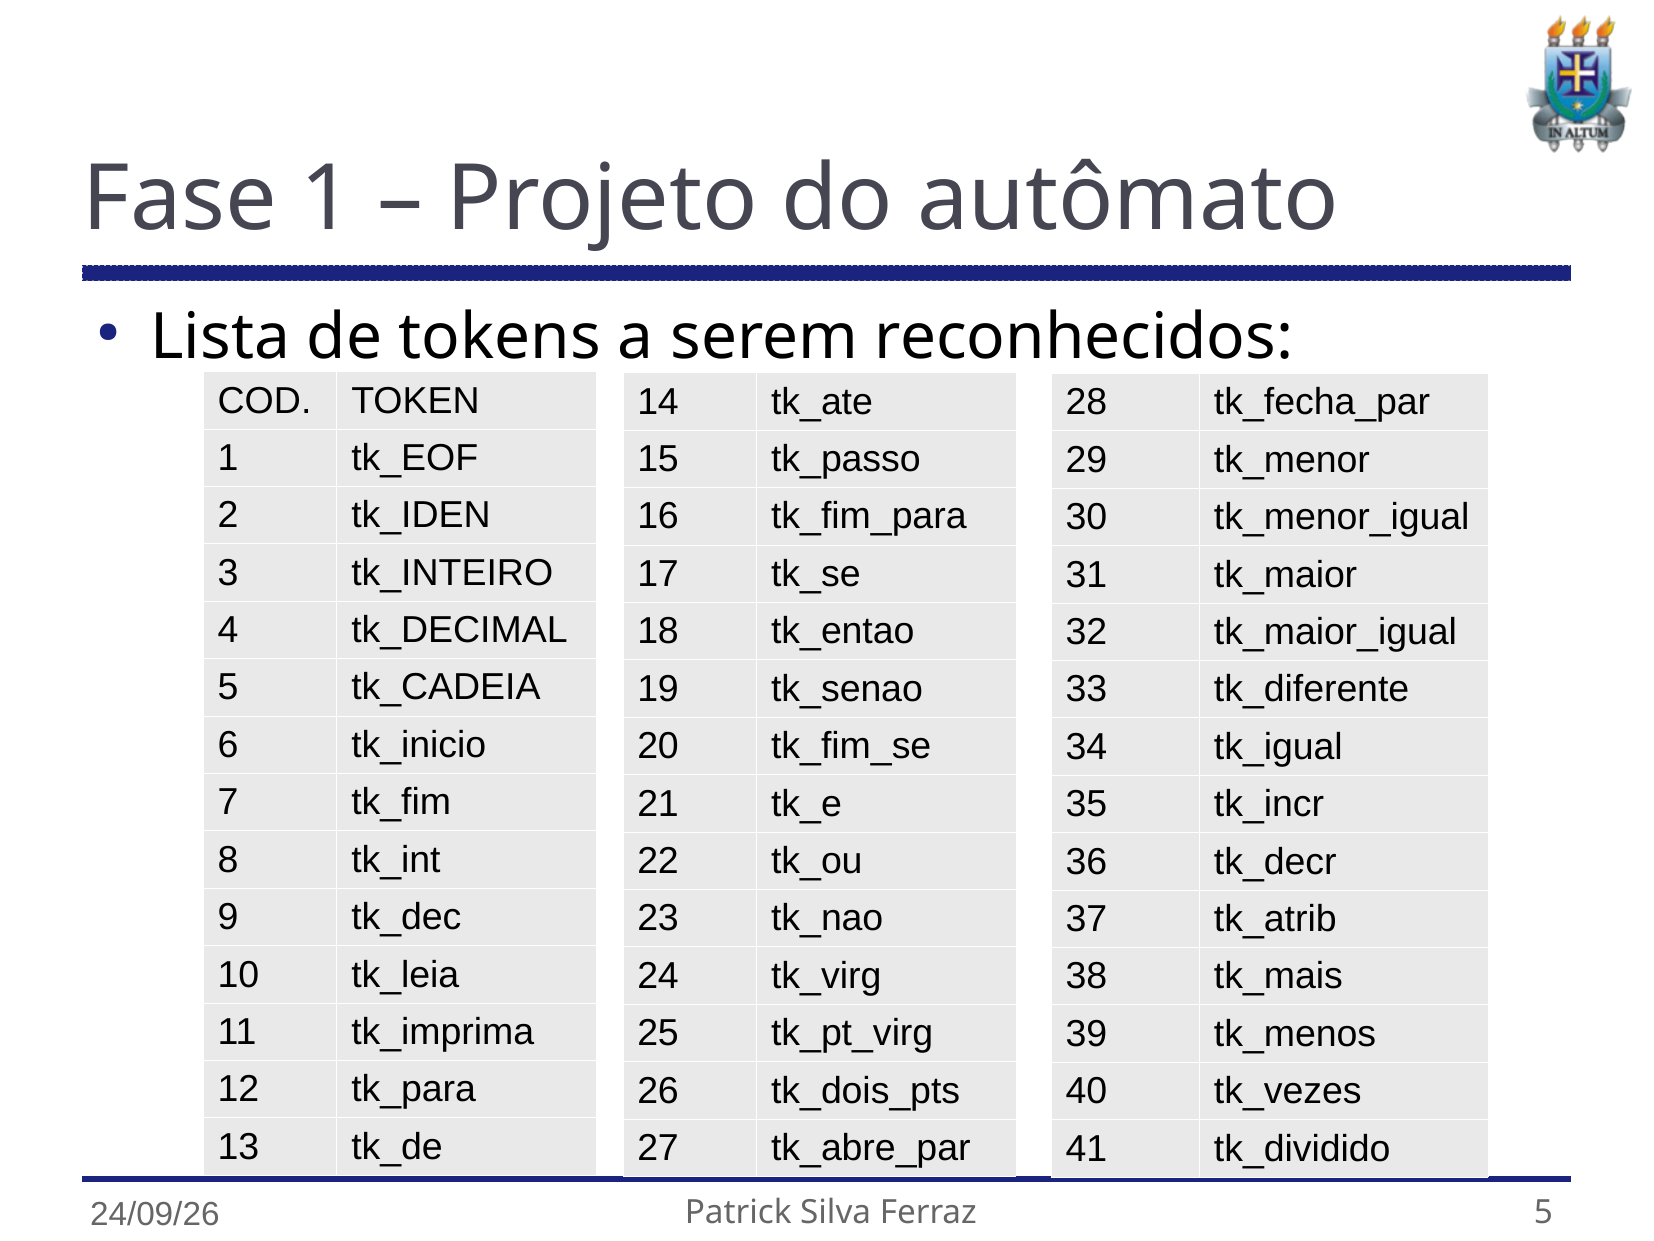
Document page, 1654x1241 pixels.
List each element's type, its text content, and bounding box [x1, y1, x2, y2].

table_cell 26 [624, 1062, 756, 1119]
table_cell 23 [624, 890, 756, 946]
table_cell 39 [1052, 1005, 1199, 1062]
table_header tk_ate [757, 373, 1016, 430]
table_cell tk_dois_pts [757, 1062, 1016, 1119]
table_cell tk_diferente [1200, 661, 1488, 717]
table_cell 19 [624, 660, 756, 717]
table_cell 32 [1052, 604, 1199, 660]
table_cell 3 [204, 544, 336, 601]
table_cell tk_maior [1200, 546, 1488, 603]
table_cell tk_imprima [337, 1004, 596, 1060]
table_cell tk_fim [337, 774, 596, 830]
table_cell tk_vezes [1200, 1063, 1488, 1119]
table_cell tk_menor_igual [1200, 489, 1488, 545]
table_cell tk_dividido [1200, 1120, 1488, 1177]
table_cell tk_passo [757, 431, 1016, 487]
table_cell tk_senao [757, 660, 1016, 717]
table_cell tk_abre_par [757, 1120, 1016, 1176]
table_cell 8 [204, 831, 336, 888]
table_cell 21 [624, 775, 756, 832]
table_header 14 [624, 373, 756, 430]
table_cell tk_menor [1200, 431, 1488, 488]
table_cell 18 [624, 603, 756, 659]
table_cell 6 [204, 717, 336, 773]
table_cell 40 [1052, 1063, 1199, 1119]
table_cell tk_se [757, 546, 1016, 602]
table_cell 41 [1052, 1120, 1199, 1177]
table_cell tk_decr [1200, 833, 1488, 890]
table_cell tk_fim_para [757, 488, 1016, 545]
table_cell 13 [204, 1118, 336, 1175]
table_cell 29 [1052, 431, 1199, 488]
table_cell tk_igual [1200, 718, 1488, 775]
table_cell 37 [1052, 891, 1199, 947]
table_cell tk_incr [1200, 776, 1488, 832]
table_cell tk_mais [1200, 948, 1488, 1004]
table_cell 7 [204, 774, 336, 830]
table_cell tk_entao [757, 603, 1016, 659]
table_header 28 [1052, 374, 1199, 430]
table_cell tk_CADEIA [337, 659, 596, 716]
table_cell tk_EOF [337, 430, 596, 486]
table_cell tk_INTEIRO [337, 544, 596, 601]
table_cell tk_int [337, 831, 596, 888]
table_header tk_fecha_par [1200, 374, 1488, 430]
table_cell 35 [1052, 776, 1199, 832]
table_cell 10 [204, 946, 336, 1003]
table_cell 20 [624, 718, 756, 774]
table_cell tk_IDEN [337, 487, 596, 543]
table_cell tk_leia [337, 946, 596, 1003]
table_cell tk_pt_virg [757, 1005, 1016, 1061]
table_cell 24 [624, 947, 756, 1004]
table_cell 27 [624, 1120, 756, 1176]
table_cell tk_atrib [1200, 891, 1488, 947]
table_cell 33 [1052, 661, 1199, 717]
table_cell tk_para [337, 1061, 596, 1117]
list Lista de tokens a serem reconhecidos: [82, 290, 1571, 378]
table_cell 31 [1052, 546, 1199, 603]
table_cell 38 [1052, 948, 1199, 1004]
table_header TOKEN [337, 372, 596, 429]
table_cell 5 [204, 659, 336, 716]
table_cell tk_virg [757, 947, 1016, 1004]
table_cell 12 [204, 1061, 336, 1117]
table_cell tk_DECIMAL [337, 602, 596, 658]
table_cell 22 [624, 833, 756, 889]
table_cell 36 [1052, 833, 1199, 890]
table_cell 15 [624, 431, 756, 487]
table_cell tk_de [337, 1118, 596, 1175]
table_cell 4 [204, 602, 336, 658]
table_header COD. [204, 372, 336, 429]
table_cell 17 [624, 546, 756, 602]
table_cell 2 [204, 487, 336, 543]
table_cell 16 [624, 488, 756, 545]
table_cell tk_dec [337, 889, 596, 945]
table_cell tk_maior_igual [1200, 604, 1488, 660]
table_cell tk_fim_se [757, 718, 1016, 774]
table_cell 9 [204, 889, 336, 945]
table_cell tk_menos [1200, 1005, 1488, 1062]
picture [1525, 15, 1632, 153]
table_cell 11 [204, 1004, 336, 1060]
table_cell 34 [1052, 718, 1199, 775]
table_cell tk_nao [757, 890, 1016, 946]
table_cell tk_ou [757, 833, 1016, 889]
title Fase 1 – Projeto do autômato [82, 49, 1571, 257]
table_cell 30 [1052, 489, 1199, 545]
table_cell 25 [624, 1005, 756, 1061]
table_cell 1 [204, 430, 336, 486]
table_cell tk_e [757, 775, 1016, 832]
table_cell tk_inicio [337, 717, 596, 773]
